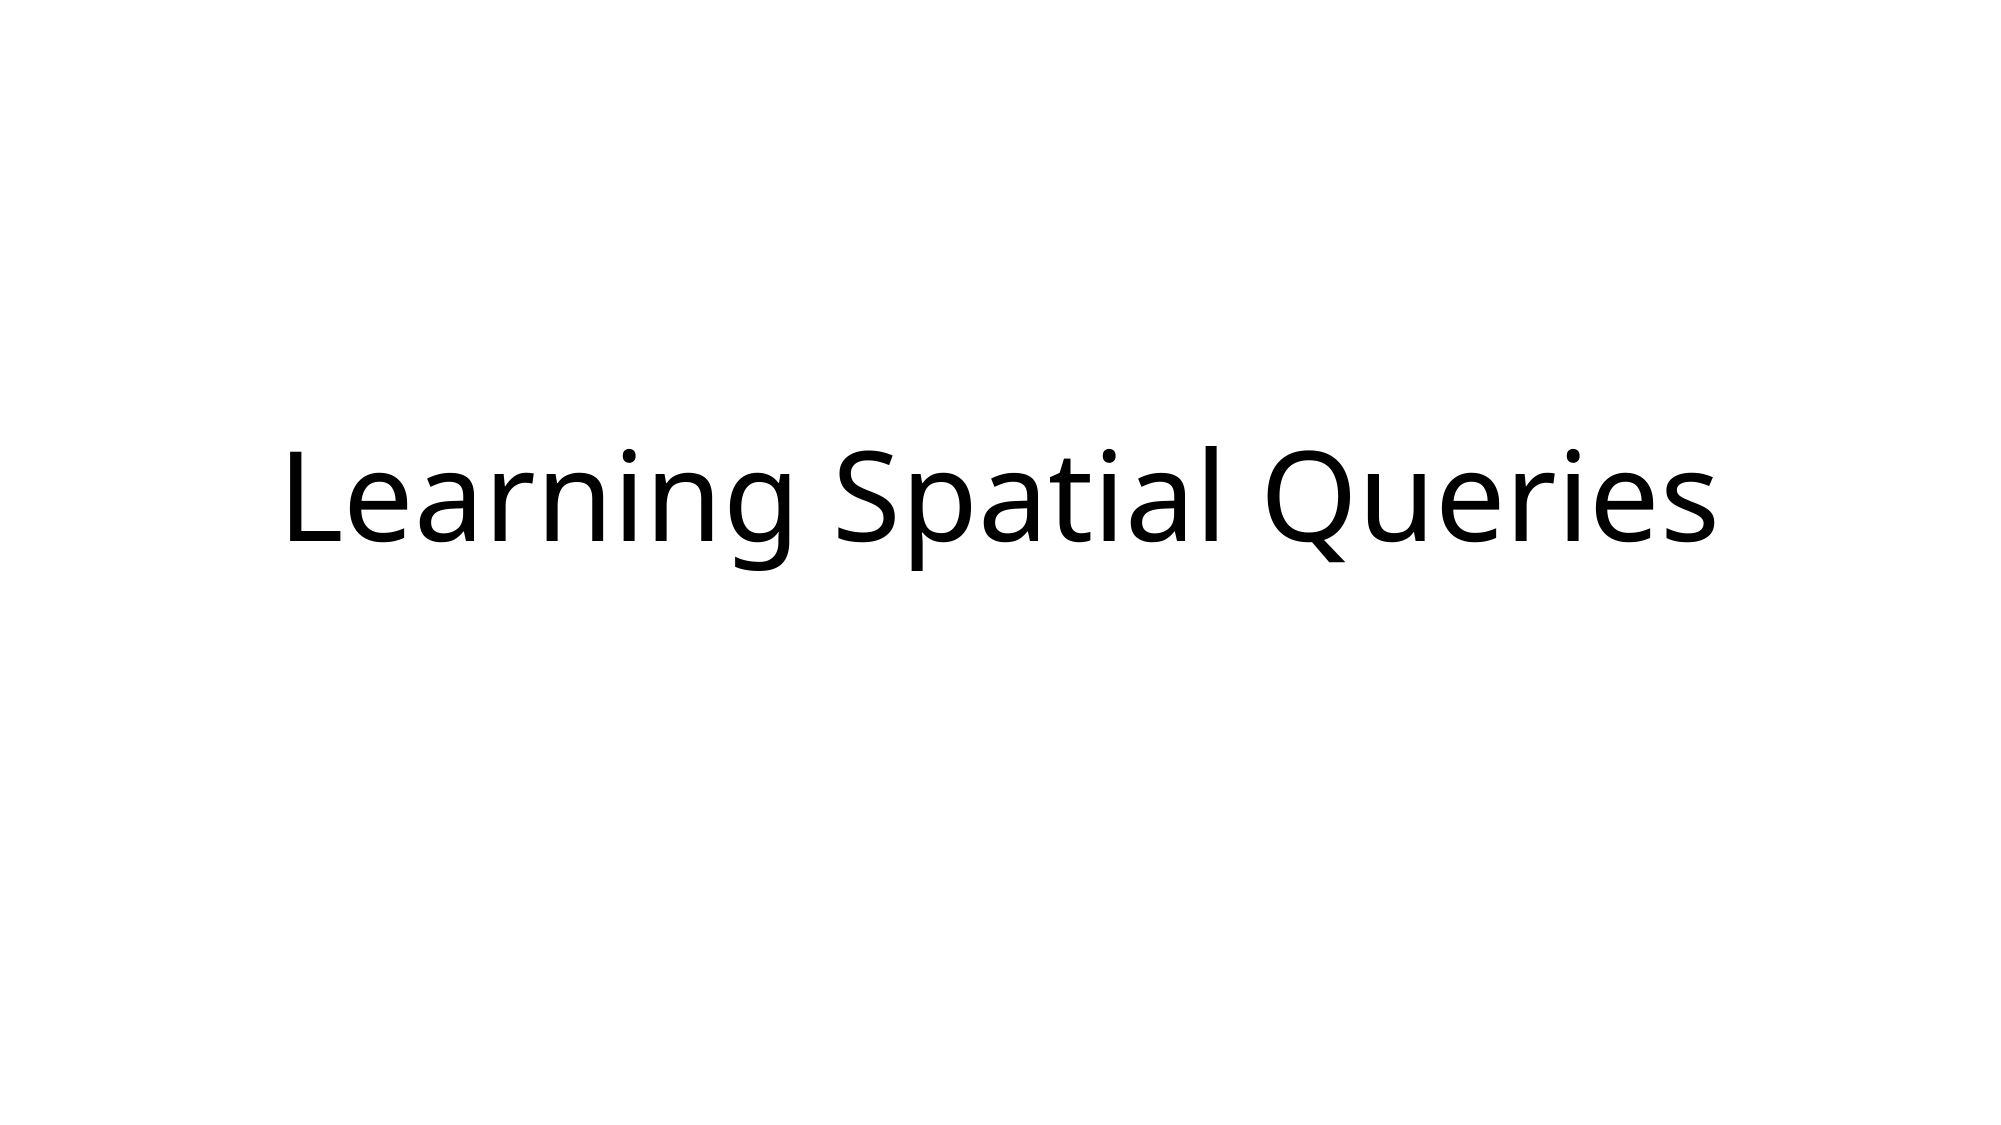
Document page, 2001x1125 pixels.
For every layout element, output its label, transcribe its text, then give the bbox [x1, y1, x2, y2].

title Learning Spatial Queries [249, 184, 1750, 576]
